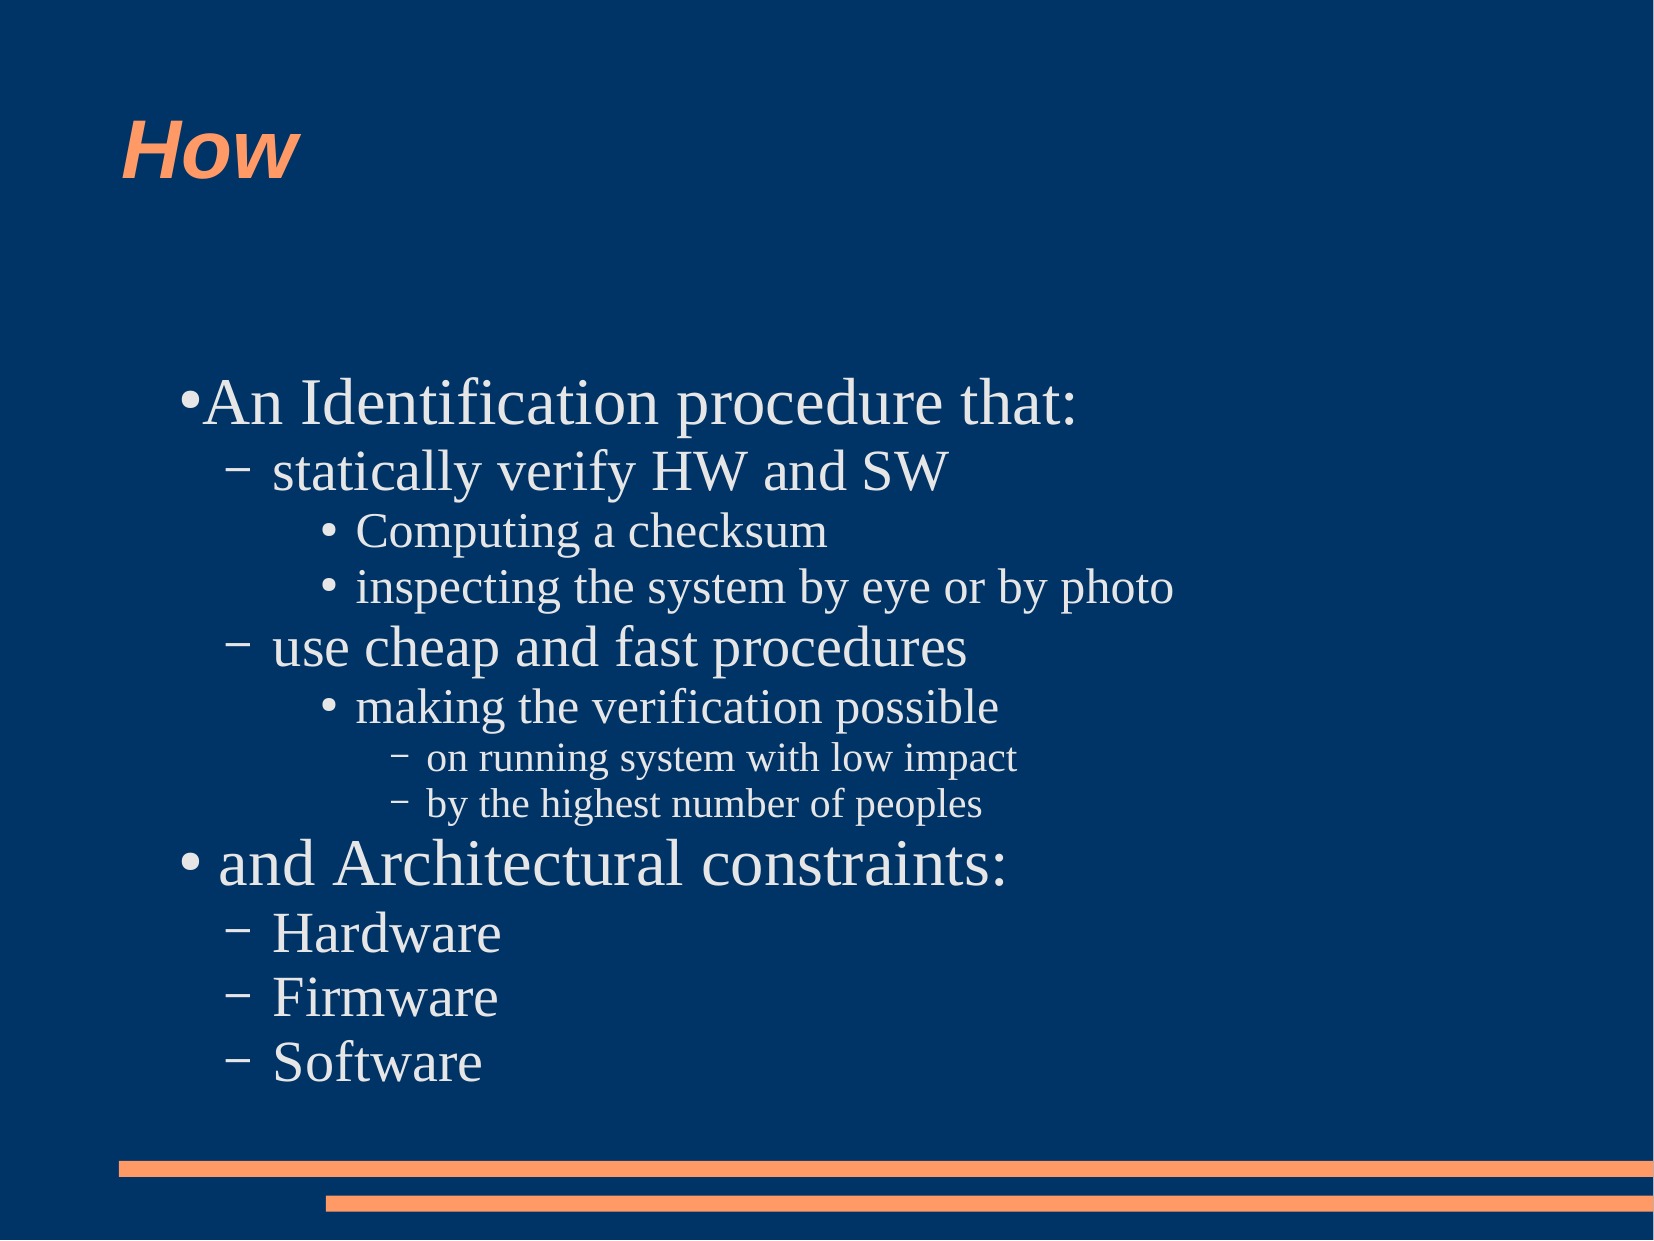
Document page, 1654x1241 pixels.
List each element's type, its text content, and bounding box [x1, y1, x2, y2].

list An Identification procedure that: statically verify HW and SW Computing a checksum inspecting the system by eye or by photo use cheap and fast procedures making the verification possible on running system with low impact by the highest number of peoples and Architectural constraints: Hardware Firmware Software [178, 364, 1570, 1147]
title How [121, 46, 1534, 254]
